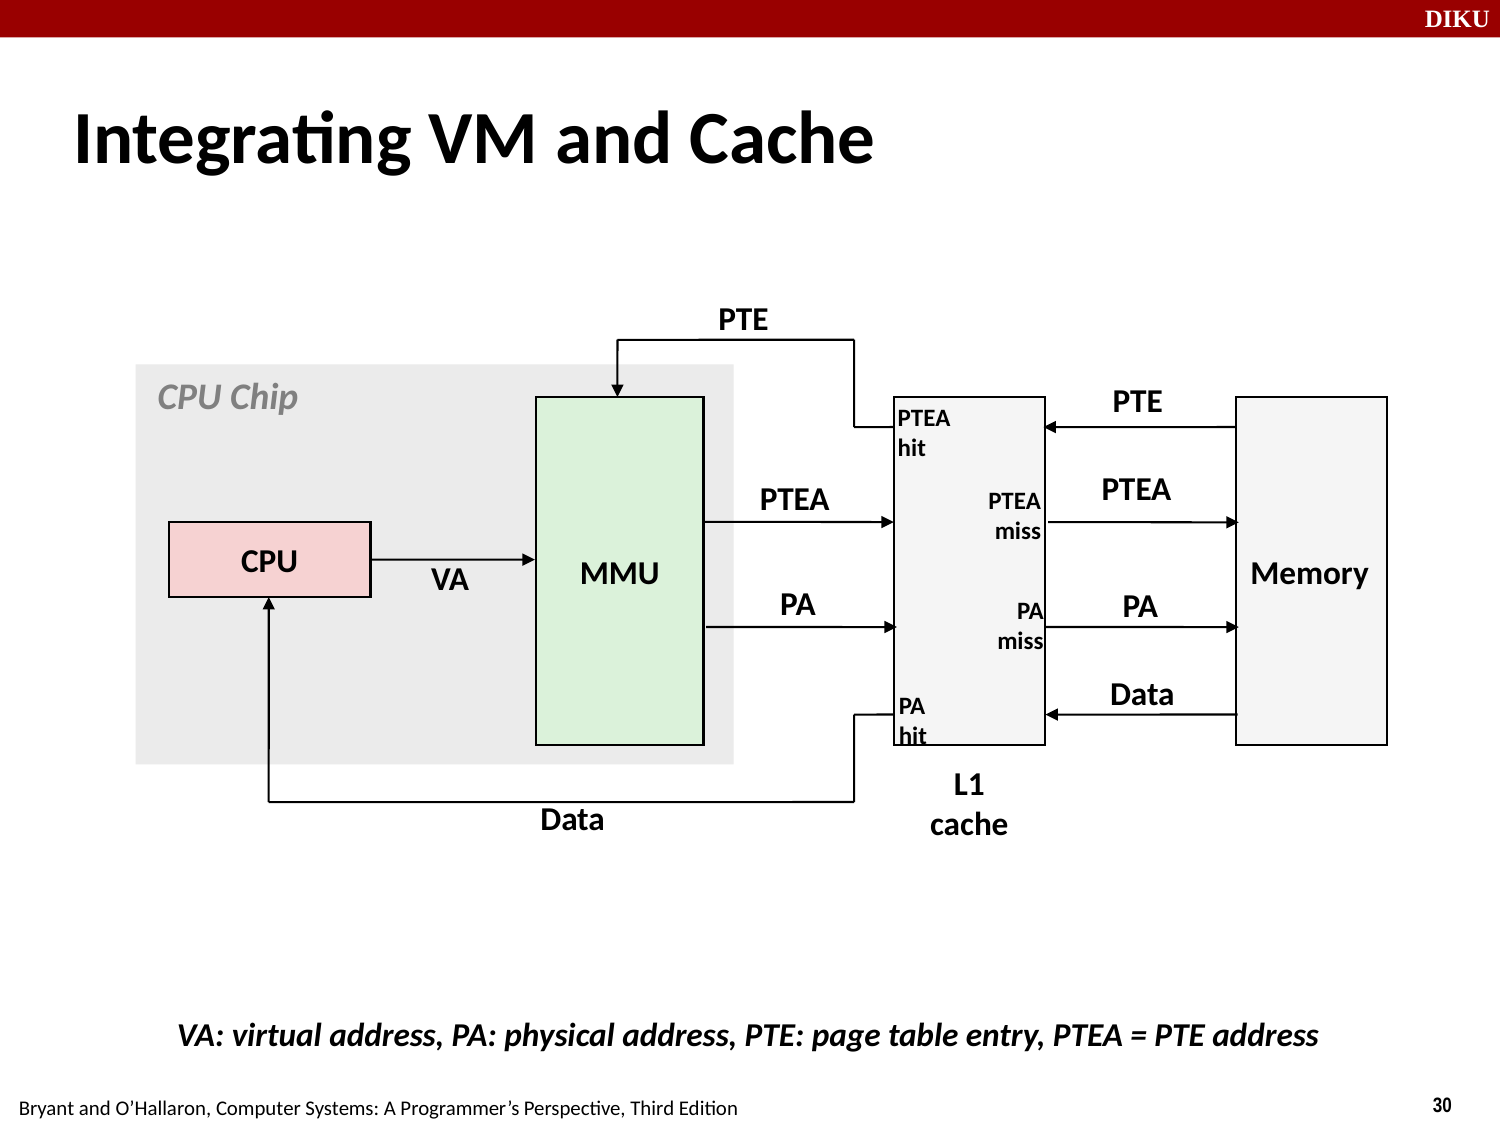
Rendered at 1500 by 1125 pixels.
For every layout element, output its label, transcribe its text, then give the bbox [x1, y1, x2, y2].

text_box PTEA hit [882, 394, 972, 470]
text_box [618, 364, 734, 520]
text_box PTEA miss [973, 477, 1056, 552]
text_box PA hit [884, 681, 946, 757]
text_box PTEA [1091, 469, 1183, 518]
text_box PTE [703, 289, 784, 338]
text_box PA [769, 584, 827, 625]
text_box MMU [535, 397, 704, 745]
text_box VA [420, 561, 480, 608]
text_box PTE [703, 341, 784, 345]
text_box PTE [1097, 371, 1178, 427]
text_box CPU Chip [142, 364, 314, 425]
text_box [893, 397, 1046, 745]
text_box VA: virtual address, PA: physical address, PTE: page table entry, PTEA = PTE address [166, 1015, 1331, 1064]
text_box PA miss [982, 586, 1059, 662]
text_box Integrating VM and Cache [58, 71, 1304, 197]
text_box PA [1107, 577, 1174, 632]
text_box [270, 523, 734, 765]
text_box PTEA [749, 479, 841, 520]
text_box [135, 364, 616, 765]
text_box PTEA [749, 523, 841, 528]
text_box PA [769, 629, 827, 633]
text_box CPU [168, 522, 371, 597]
text_box Memory [1235, 397, 1388, 745]
text_box Data [1095, 664, 1190, 720]
text_box L1 cache [915, 754, 1024, 850]
text_box Data [525, 789, 621, 845]
